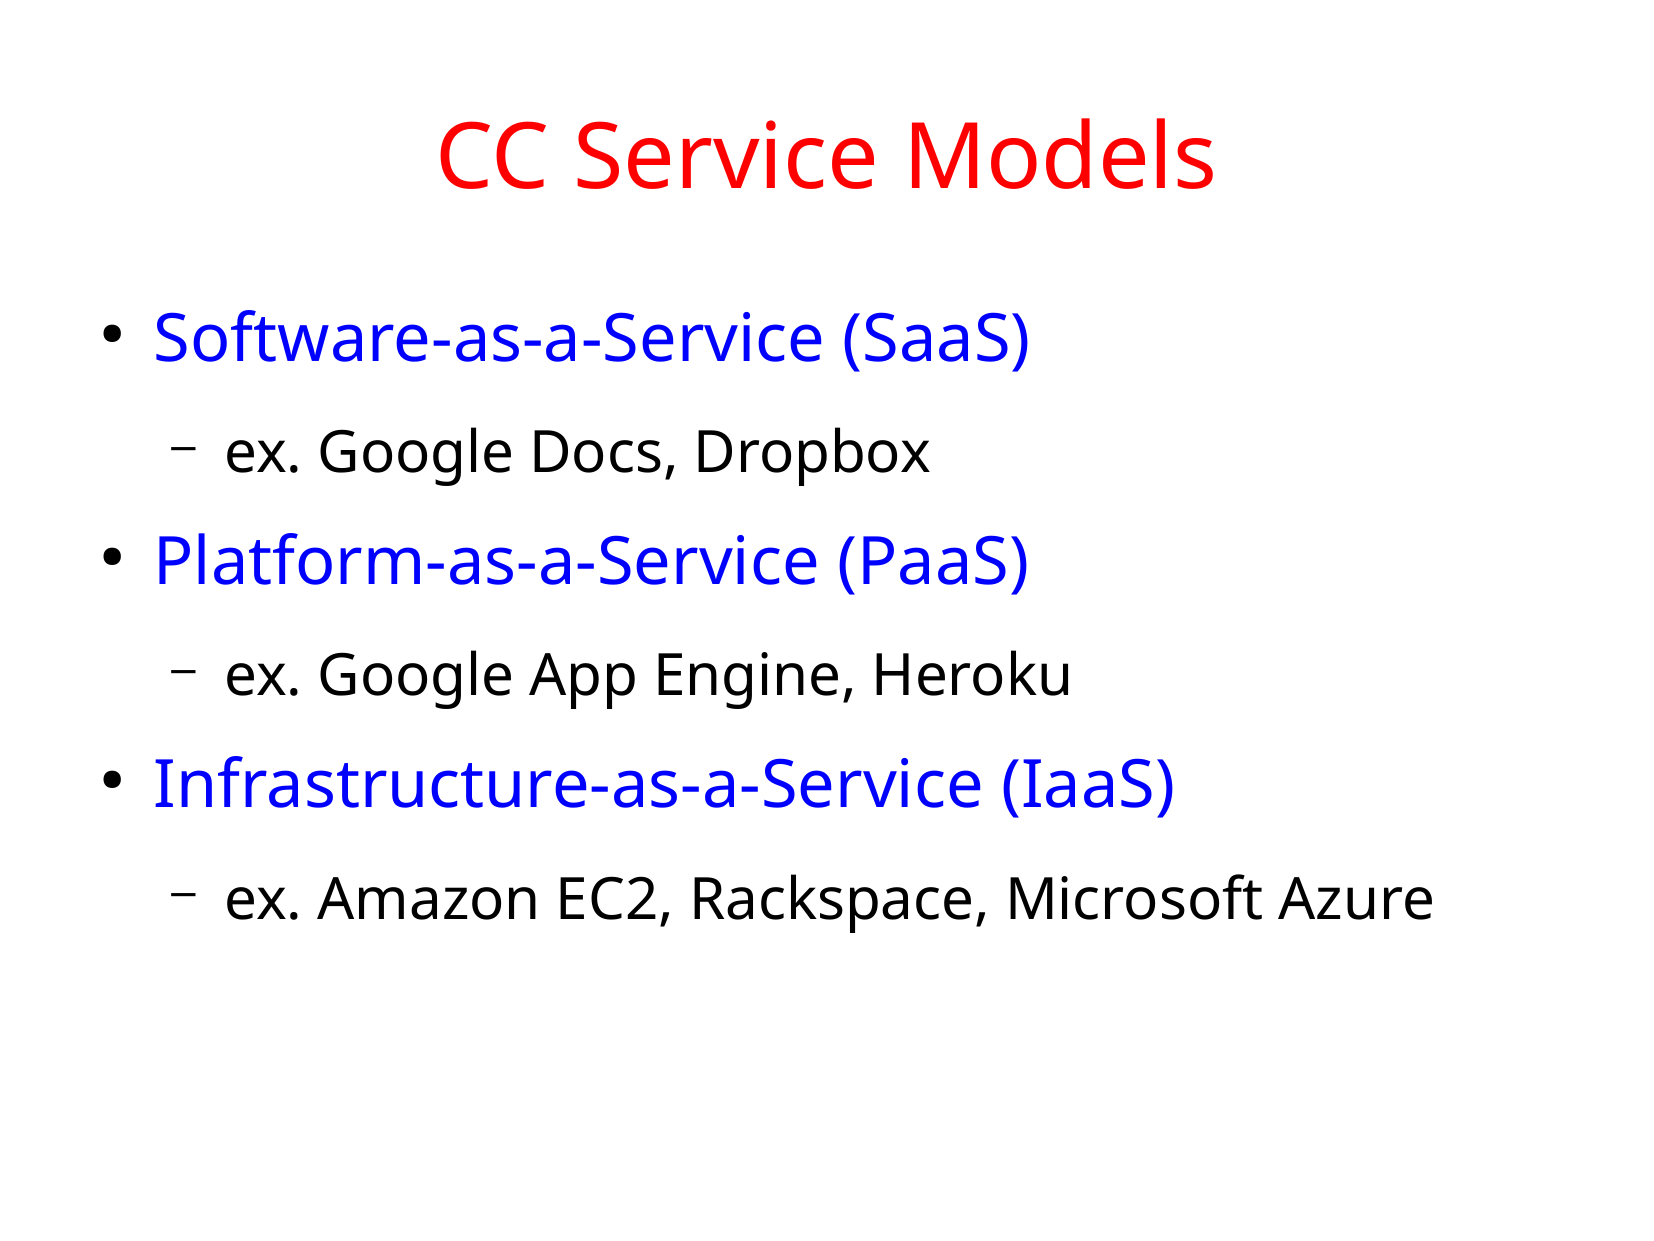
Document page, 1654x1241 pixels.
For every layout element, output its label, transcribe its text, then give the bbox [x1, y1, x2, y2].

list Software-as-a-Service (SaaS) ex. Google Docs, Dropbox Platform-as-a-Service (PaaS) ex. Google App Engine, Heroku Infrastructure-as-a-Service (IaaS) ex. Amazon EC2, Rackspace, Microsoft Azure [82, 290, 1538, 1010]
title CC Service Models [82, 49, 1571, 257]
